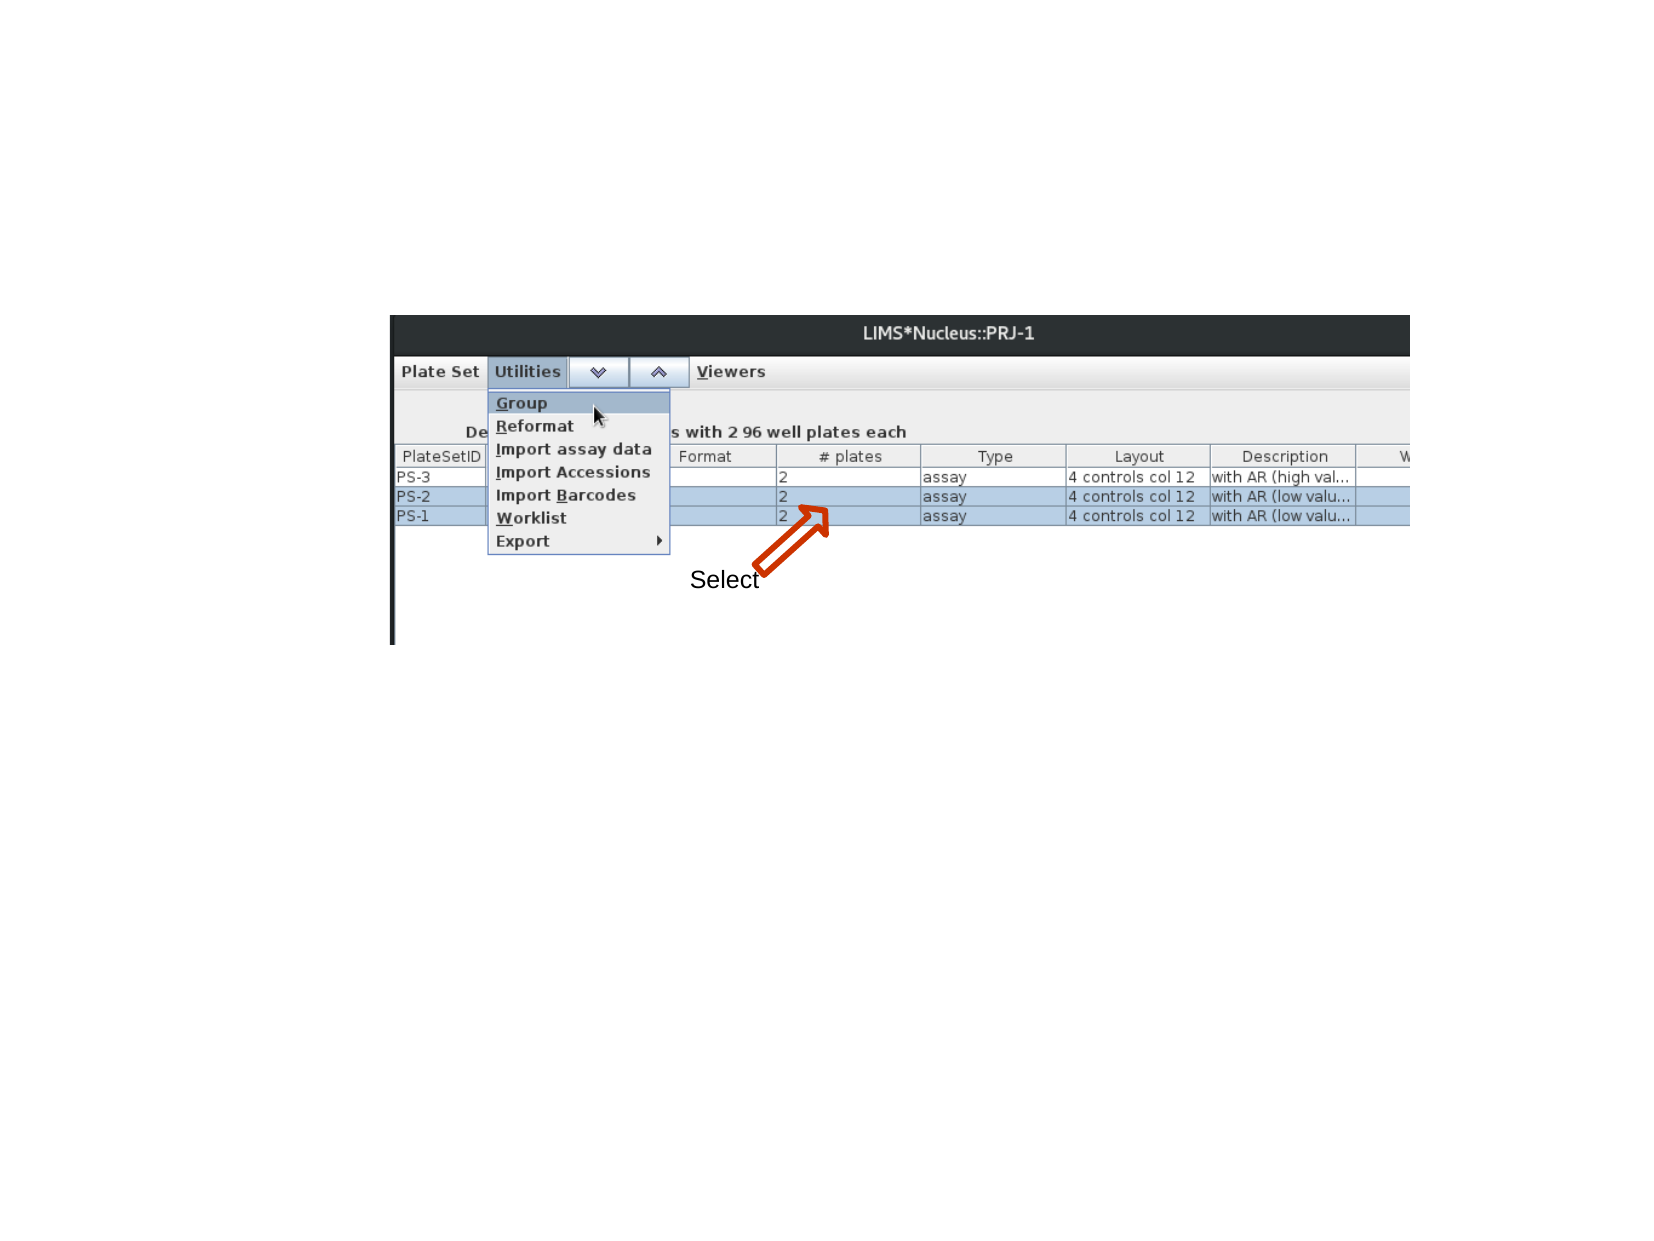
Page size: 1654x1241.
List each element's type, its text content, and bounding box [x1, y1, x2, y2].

picture [389, 315, 1410, 645]
text_box Select [675, 558, 809, 616]
